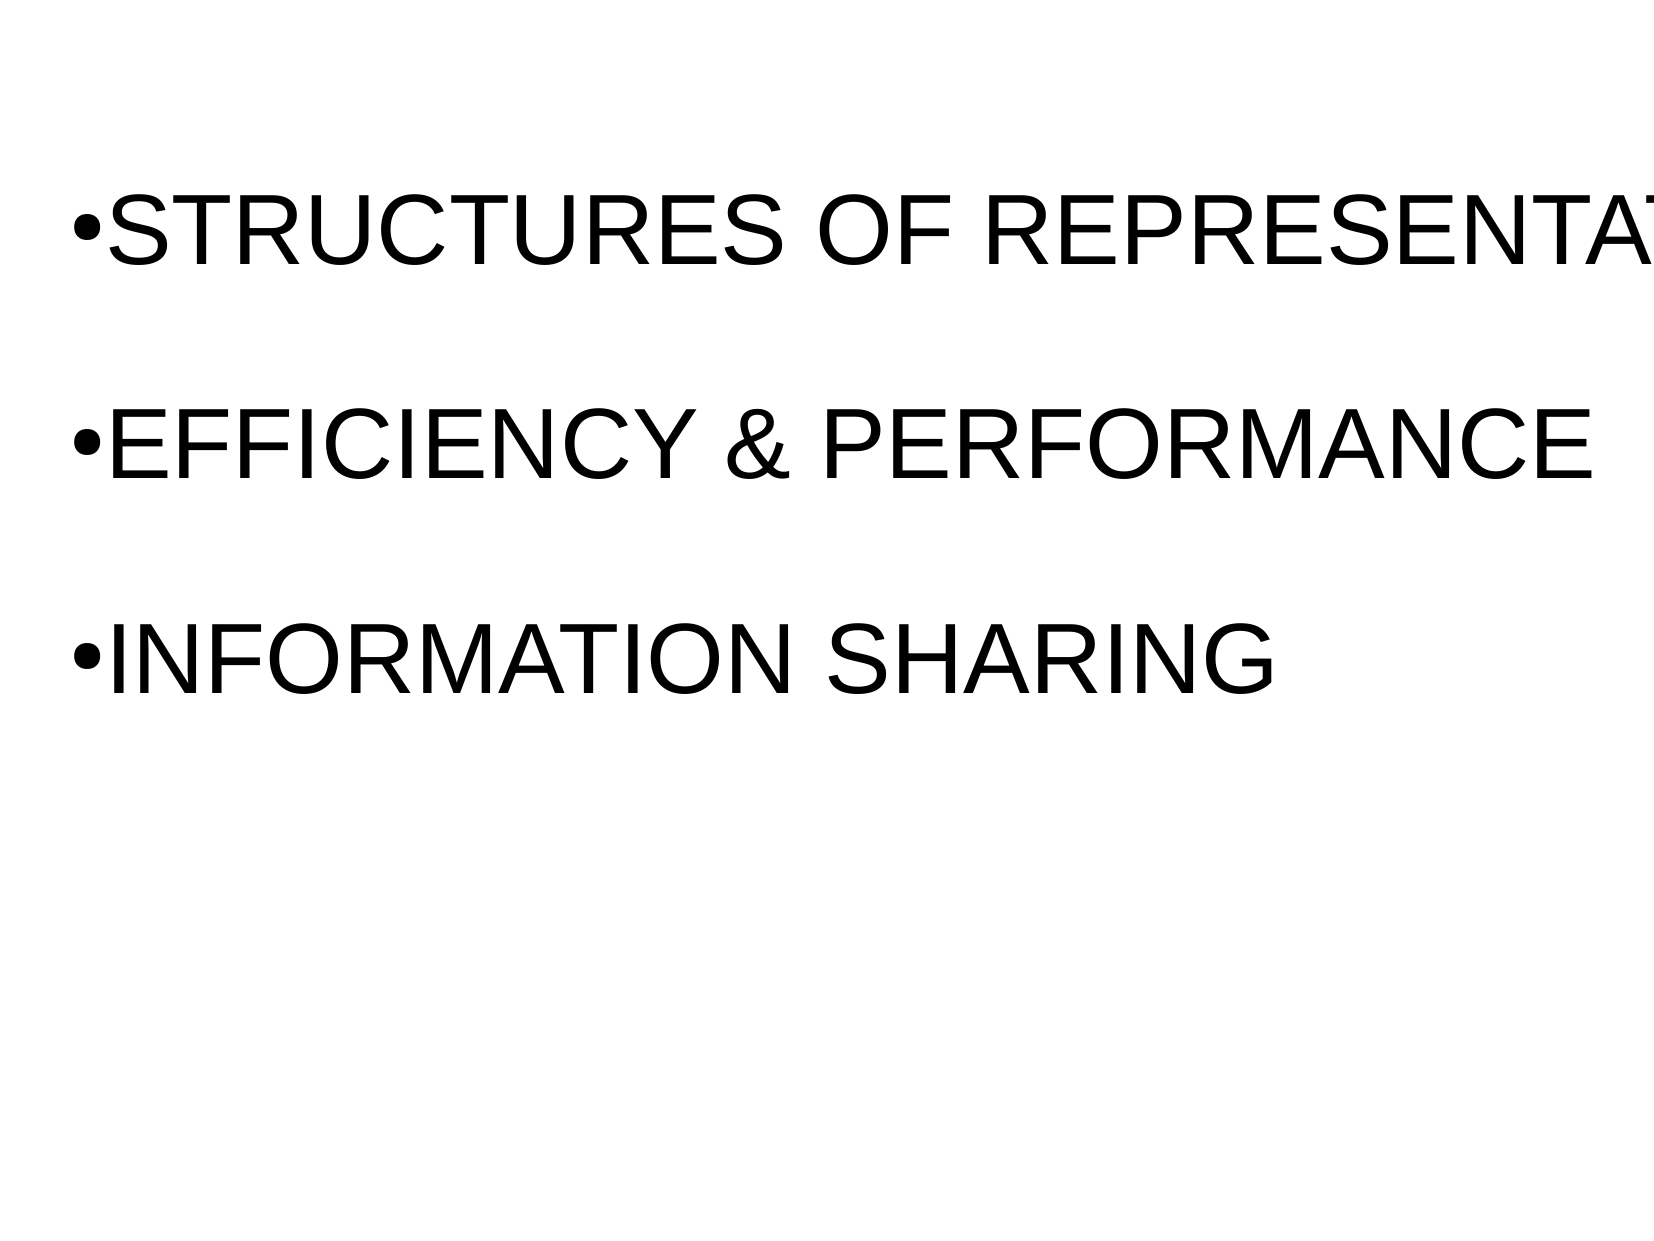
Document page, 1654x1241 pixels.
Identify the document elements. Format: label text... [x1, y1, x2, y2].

text_box STRUCTURES OF REPRESENTATION / KNOWLEDGE OF THE WORLD EFFICIENCY & PERFORMANCE INFORMATION SHARING [54, 166, 1654, 722]
